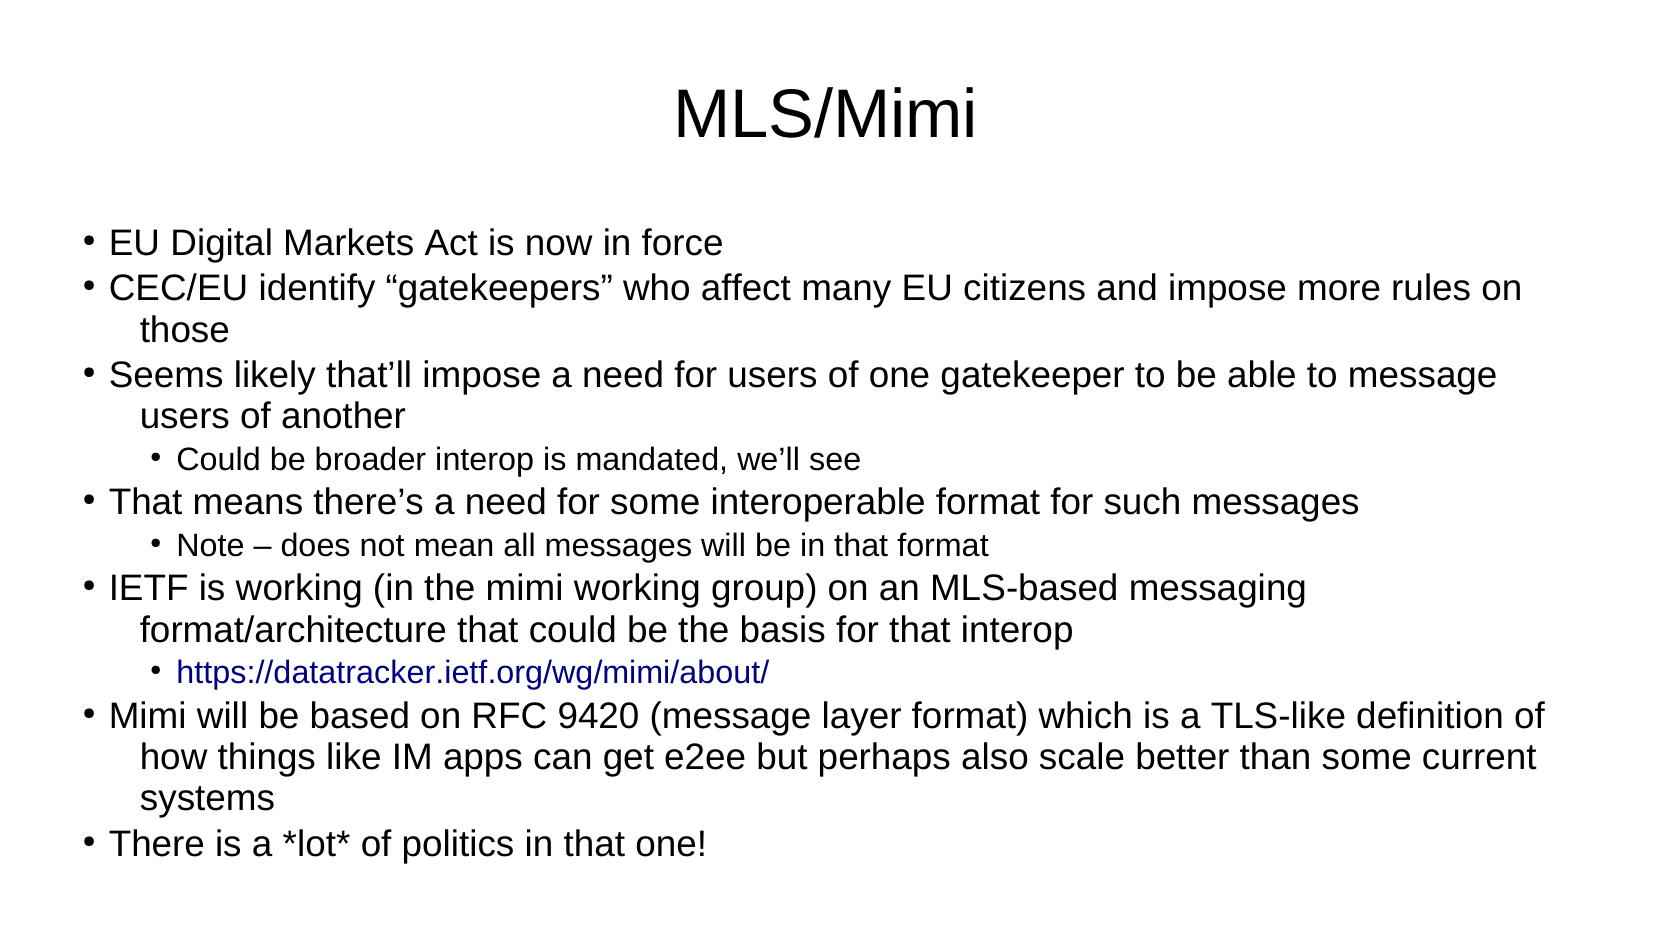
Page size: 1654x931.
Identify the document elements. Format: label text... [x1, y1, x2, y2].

list EU Digital Markets Act is now in force CEC/EU identify “gatekeepers” who affect many EU citizens and impose more rules on those Seems likely that’ll impose a need for users of one gatekeeper to be able to message users of another Could be broader interop is mandated, we’ll see That means there’s a need for some interoperable format for such messages Note – does not mean all messages will be in that format IETF is working (in the mimi working group) on an MLS-based messaging format/architecture that could be the basis for that interop https://datatracker.ietf.org/wg/mimi/about/ Mimi will be based on RFC 9420 (message layer format) which is a TLS-like definition of how things like IM apps can get e2ee but perhaps also scale better than some current systems There is a *lot* of politics in that one! [82, 217, 1569, 873]
title MLS/Mimi [82, 37, 1569, 192]
